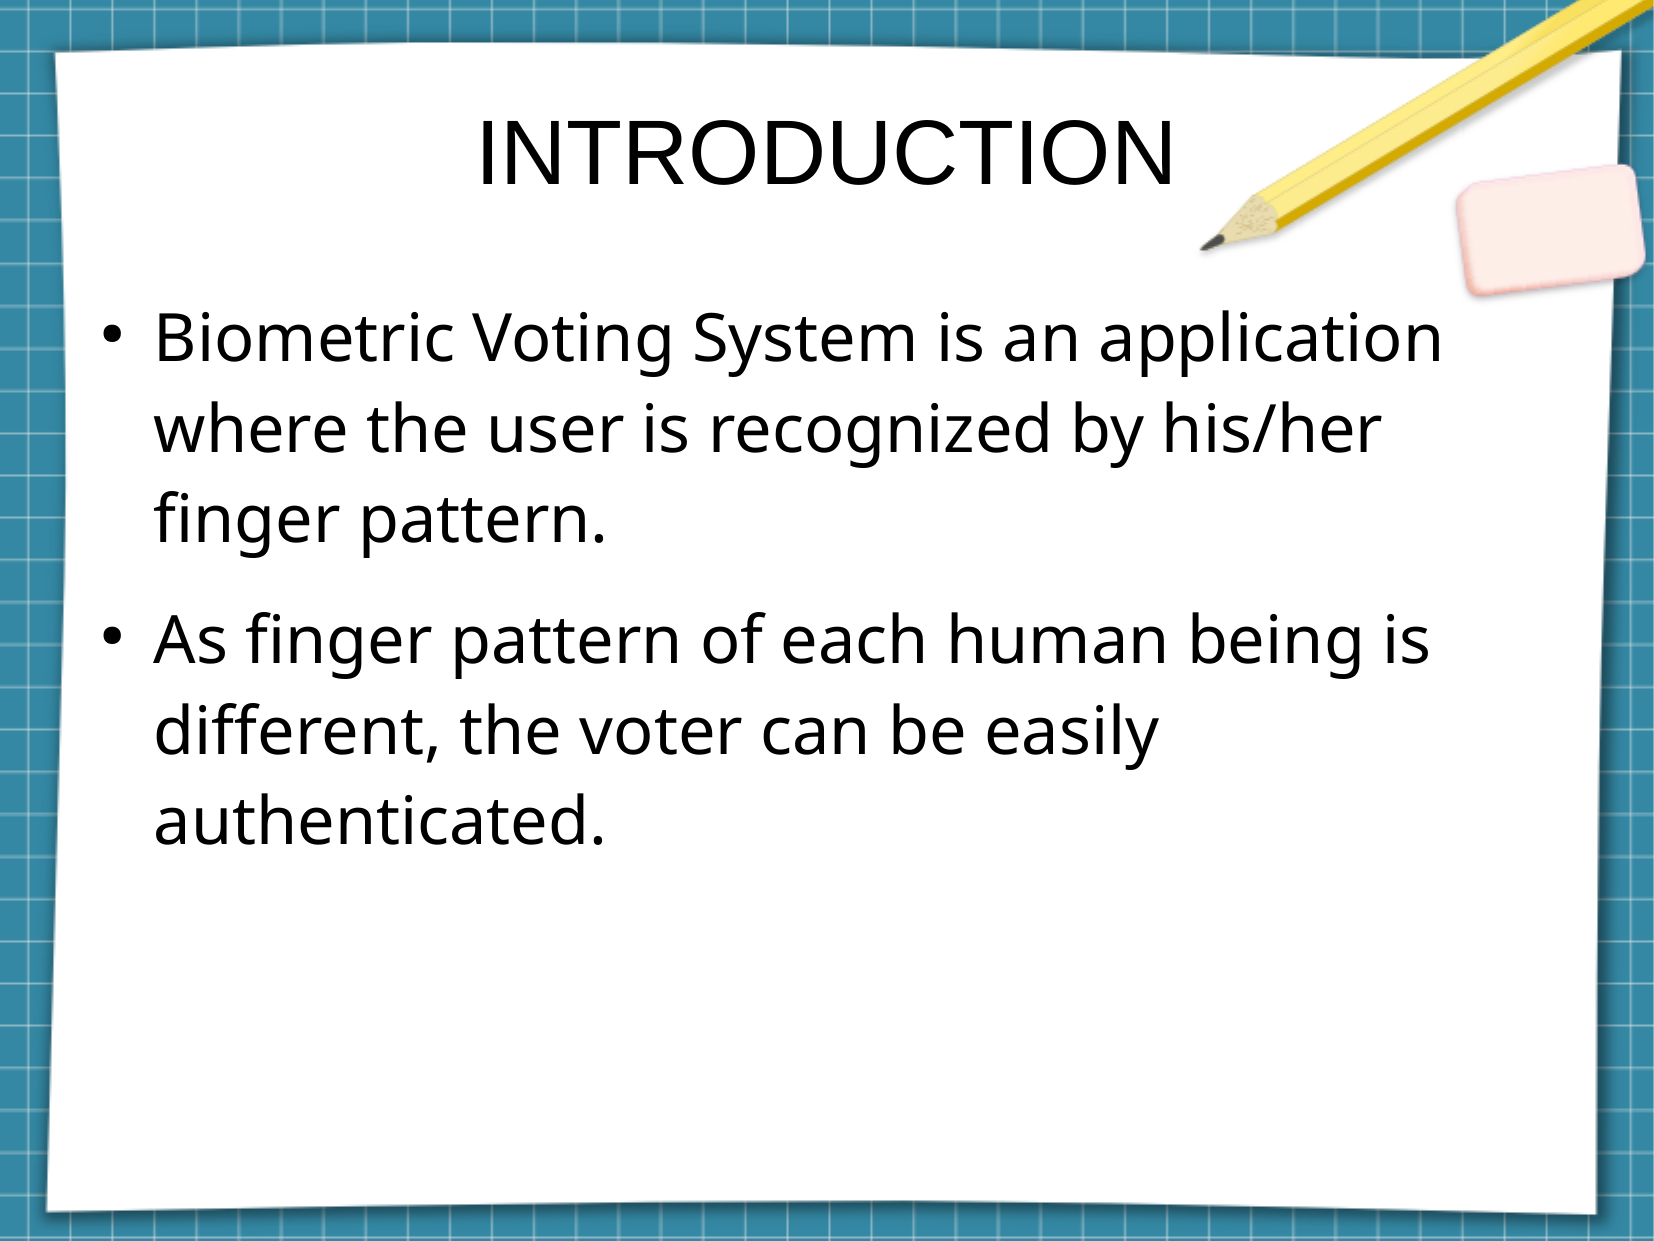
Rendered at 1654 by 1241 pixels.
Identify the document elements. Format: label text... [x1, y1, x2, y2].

picture [0, 0, 1654, 1241]
list Biometric Voting System is an application where the user is recognized by his/her finger pattern. As finger pattern of each human being is different, the voter can be easily authenticated. [82, 290, 1571, 1010]
title INTRODUCTION [82, 49, 1571, 257]
